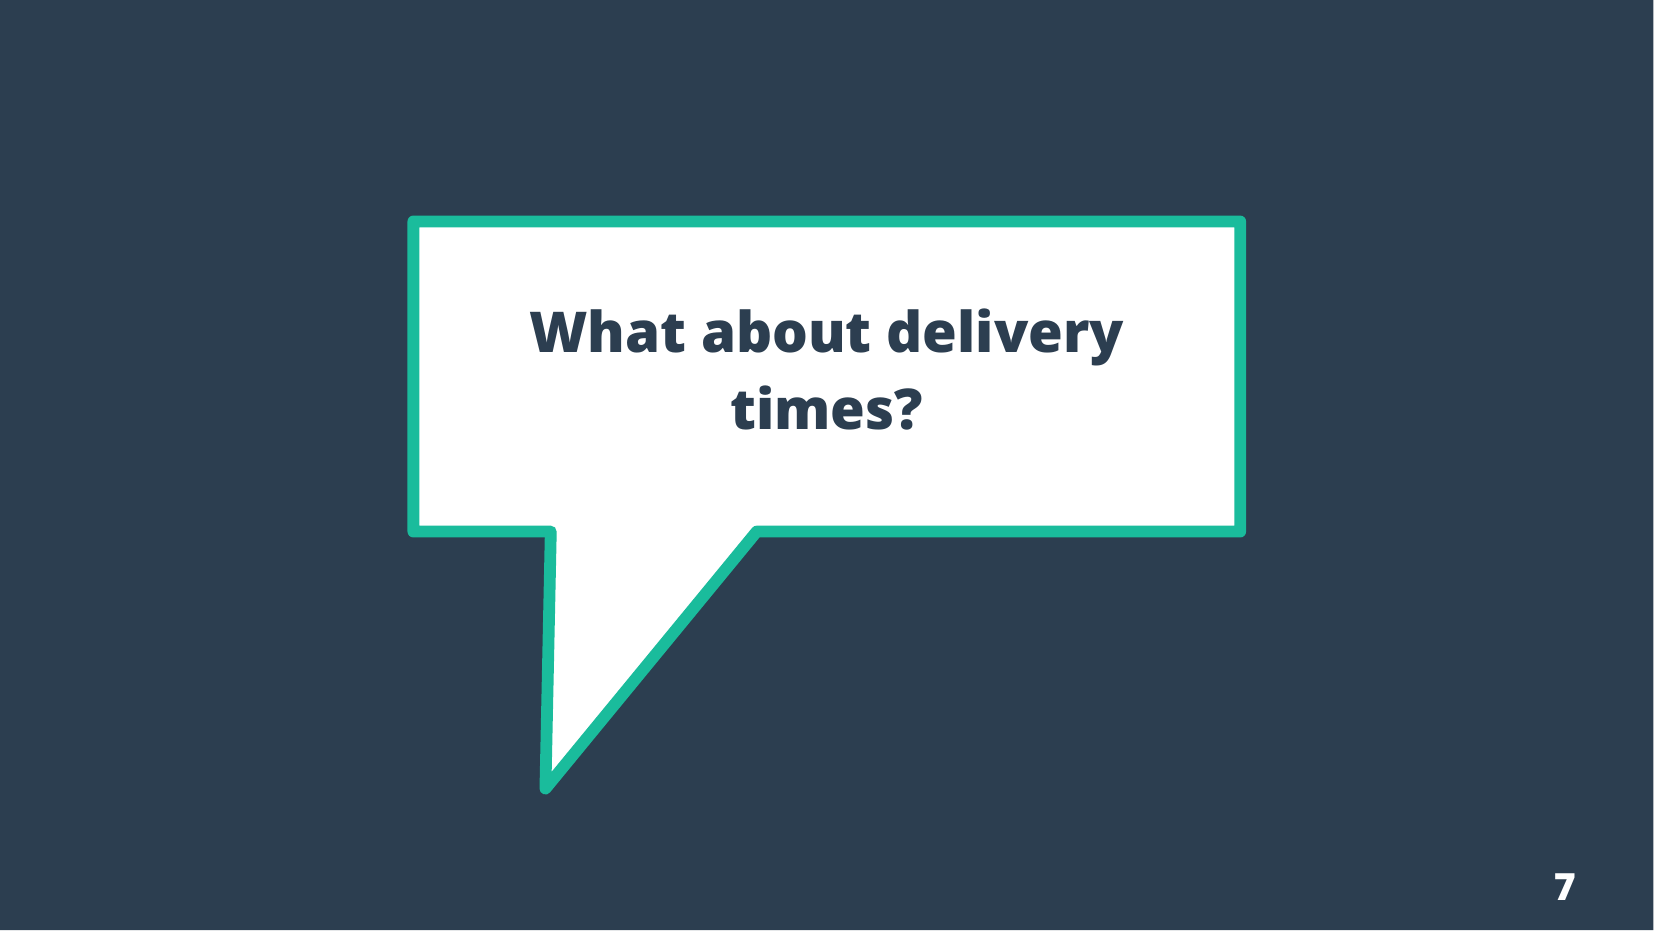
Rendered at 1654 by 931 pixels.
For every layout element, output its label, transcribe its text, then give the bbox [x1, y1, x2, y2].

title What about delivery times? [442, 236, 1211, 502]
